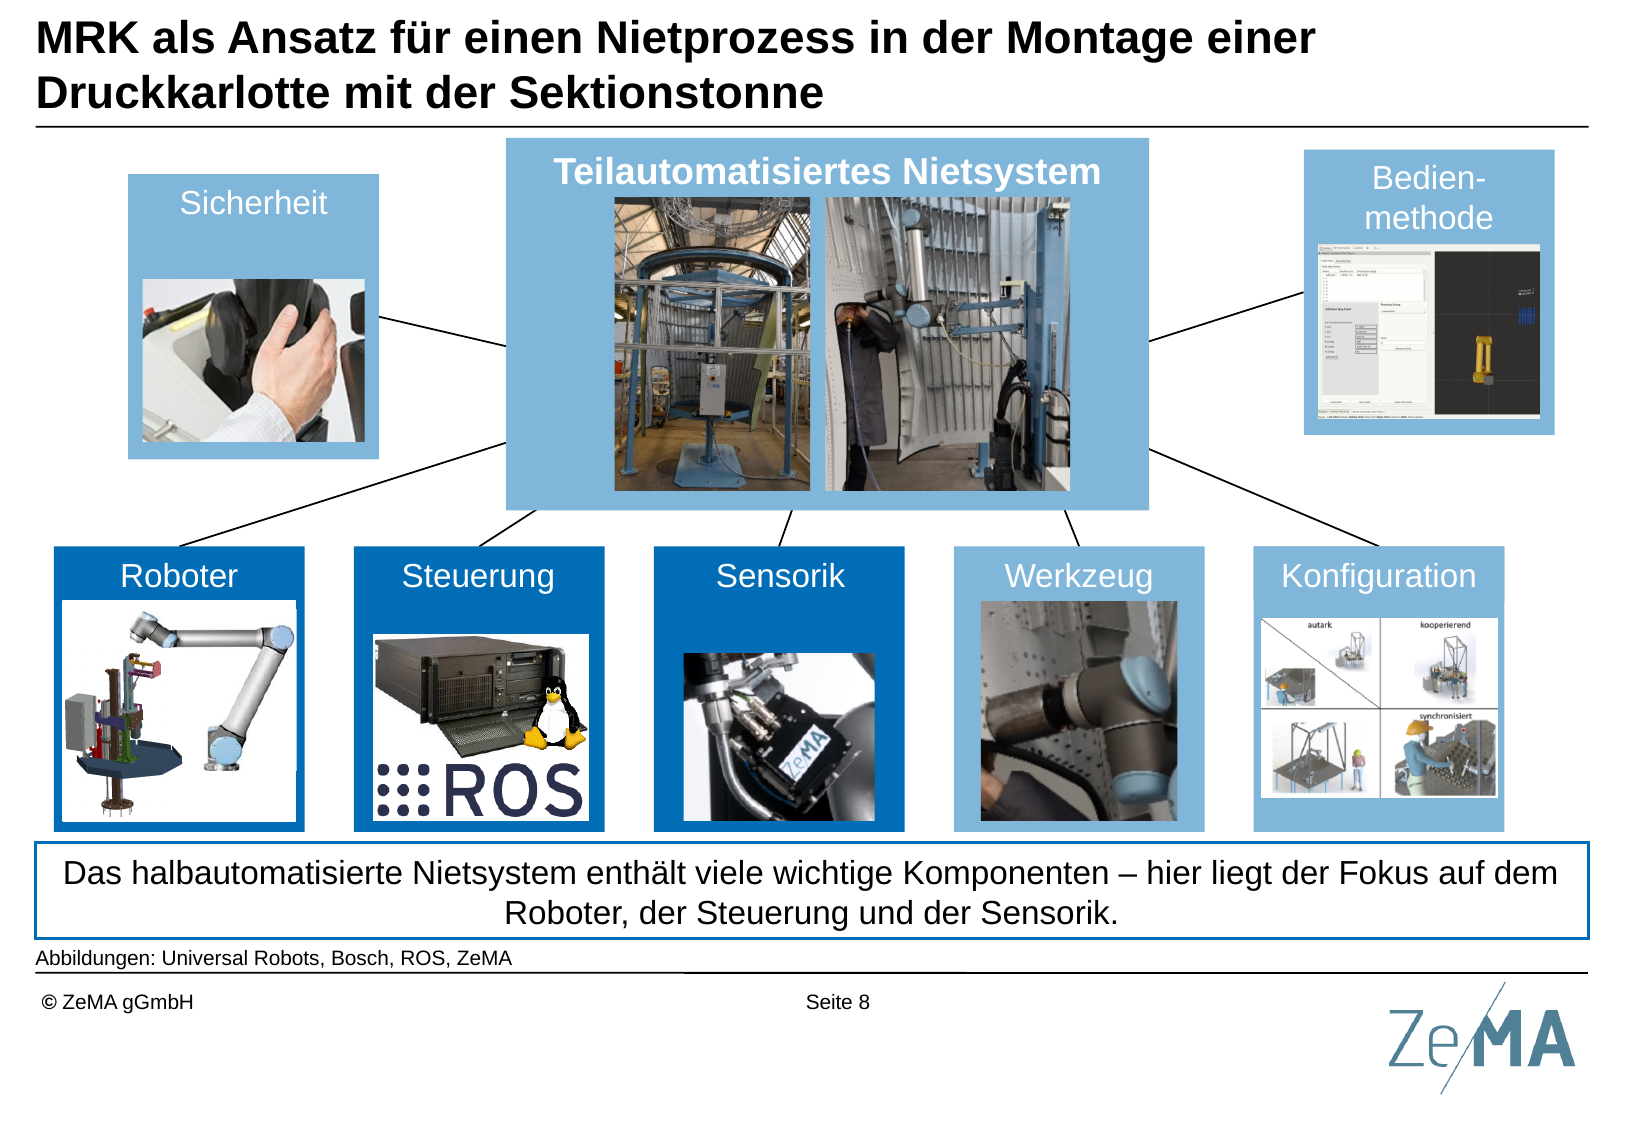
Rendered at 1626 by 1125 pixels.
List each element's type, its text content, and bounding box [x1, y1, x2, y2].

picture [825, 197, 1071, 491]
picture [614, 197, 811, 491]
text_box [1253, 602, 1505, 832]
text_box [53, 601, 305, 832]
picture [373, 634, 589, 821]
text_box Abbildungen: Universal Robots, Bosch, ROS, ZeMA [35, 944, 1589, 978]
text_box Sicherheit [128, 173, 379, 230]
text_box Sensorik [656, 546, 905, 602]
text_box Das halbautomatisierte Nietsystem enthält viele wichtige Komponenten – hier liegt der Fokus auf dem Roboter, der Steuerung und der Sensorik. [35, 842, 1589, 939]
text_box Steuerung [353, 546, 604, 602]
picture [683, 653, 875, 821]
picture [1261, 618, 1498, 798]
text_box [353, 546, 605, 832]
text_box Konfiguration [1253, 546, 1505, 602]
text_box Werkzeug [953, 546, 1205, 602]
text_box Roboter [53, 546, 305, 602]
picture [142, 279, 365, 442]
text_box [953, 602, 1205, 832]
text_box [1303, 245, 1555, 435]
text_box Teilautomatisiertes Nietsystem [505, 139, 1150, 201]
picture [980, 601, 1178, 821]
text_box [505, 201, 1150, 511]
picture [64, 609, 297, 822]
picture [1318, 245, 1540, 419]
text_box [128, 230, 379, 460]
picture [1379, 981, 1584, 1095]
title MRK als Ansatz für einen Nietprozess in der Montage einer Druckkarlotte mit der Sektionstonne [35, 0, 1589, 118]
text_box Bedien-methode [1303, 148, 1555, 245]
text_box [653, 546, 905, 832]
